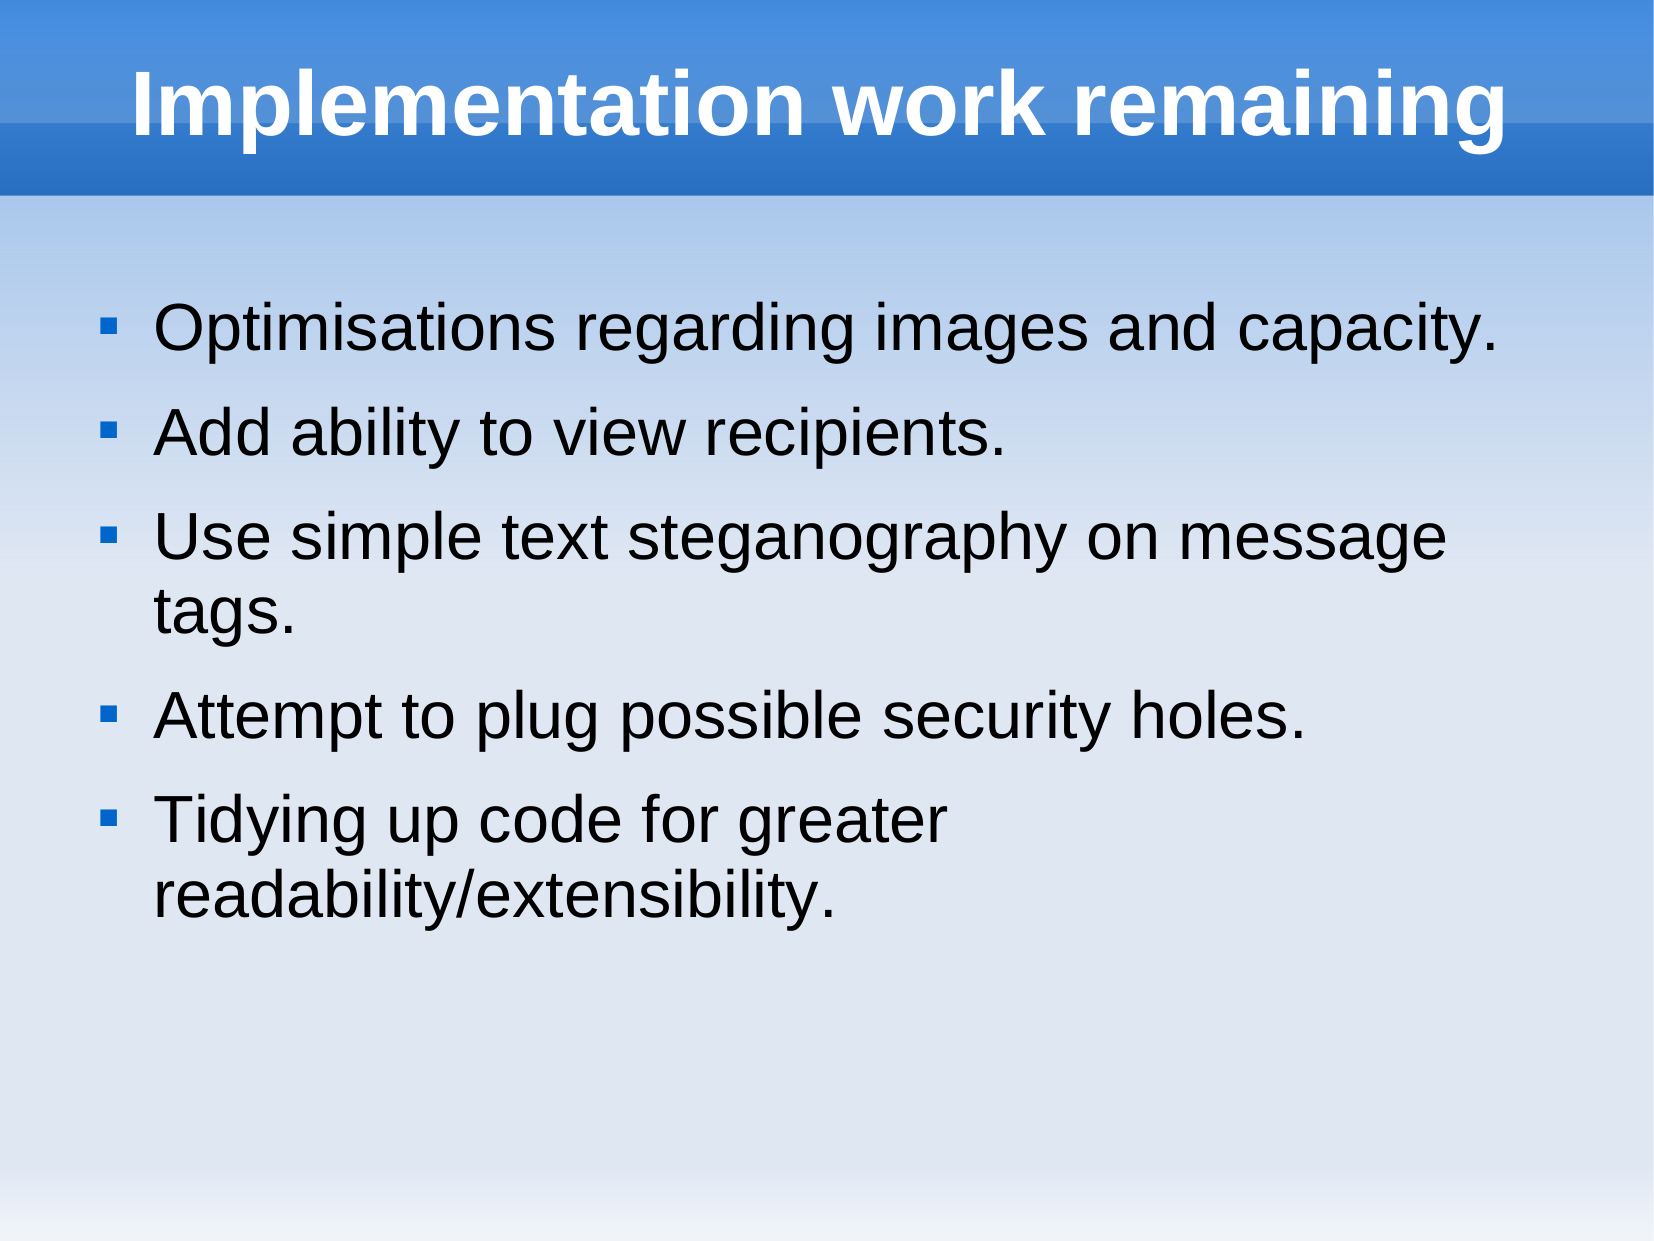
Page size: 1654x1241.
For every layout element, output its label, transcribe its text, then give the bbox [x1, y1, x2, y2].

list Optimisations regarding images and capacity. Add ability to view recipients. Use simple text steganography on message tags. Attempt to plug possible security holes. Tidying up code for greater readability/extensibility. [82, 290, 1571, 1094]
title Implementation work remaining [76, 7, 1565, 200]
picture [0, 0, 1654, 1241]
